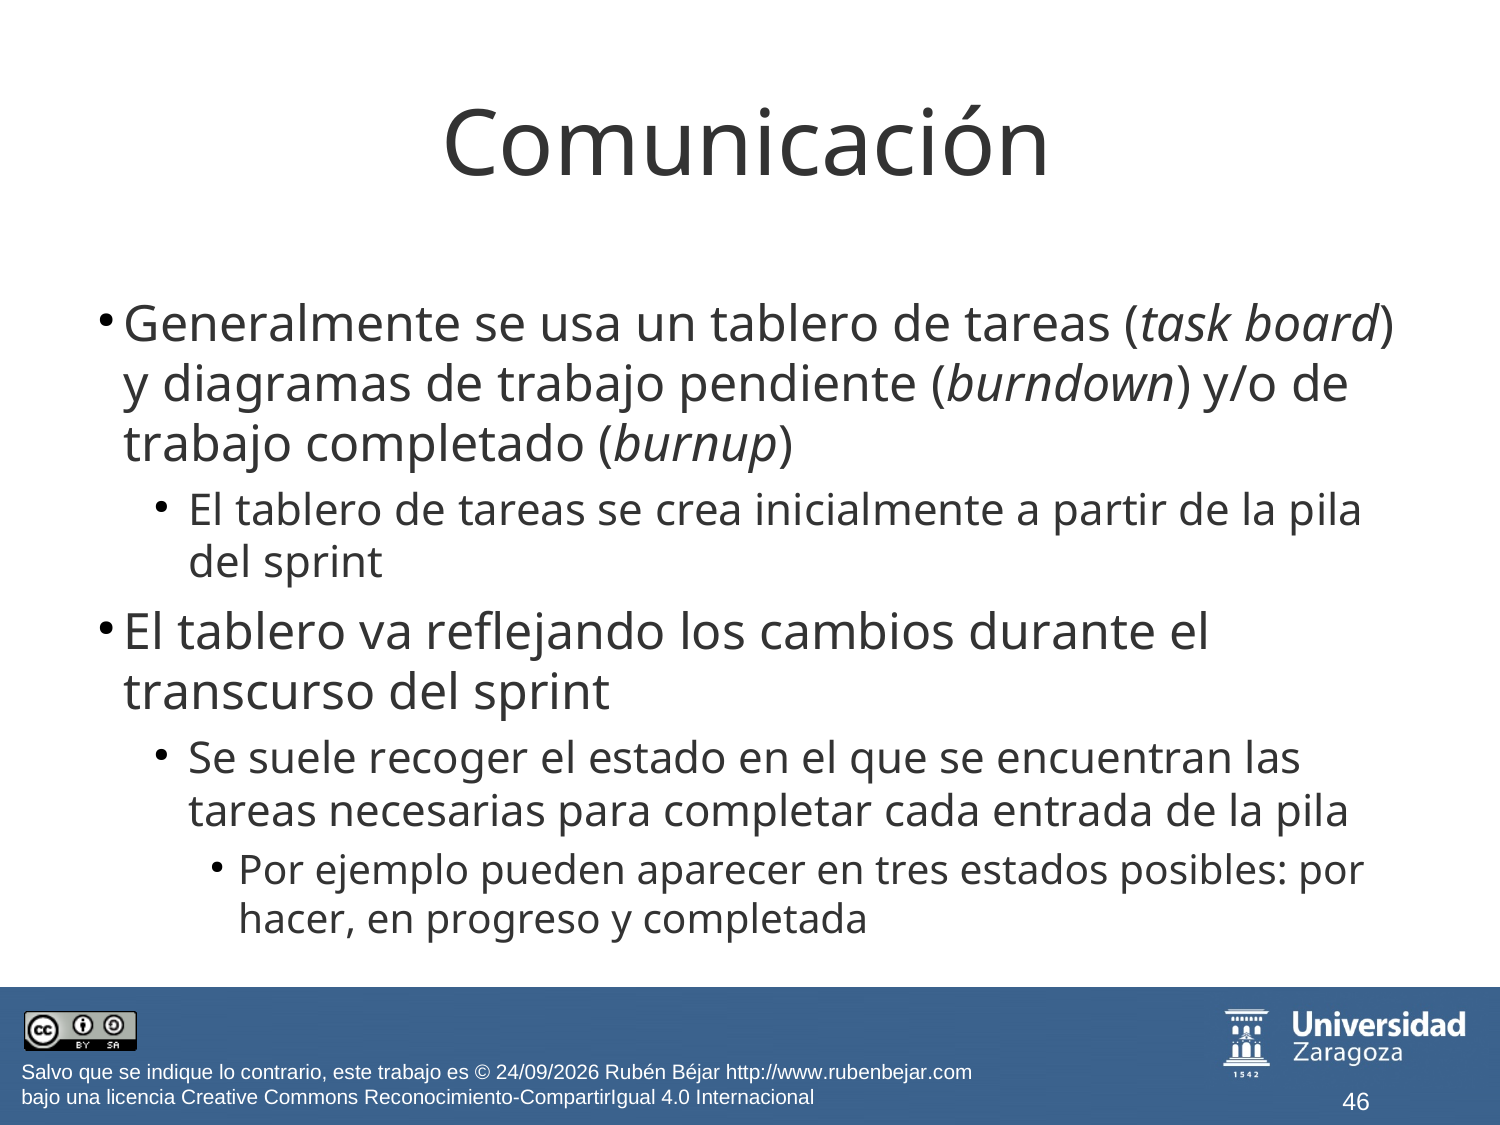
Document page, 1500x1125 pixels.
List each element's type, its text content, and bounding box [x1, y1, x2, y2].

list Generalmente se usa un tablero de tareas (task board) y diagramas de trabajo pendiente (burndown) y/o de trabajo completado (burnup) El tablero de tareas se crea inicialmente a partir de la pila del sprint El tablero va reflejando los cambios durante el transcurso del sprint Se suele recoger el estado en el que se encuentran las tareas necesarias para completar cada entrada de la pila Por ejemplo pueden aparecer en tres estados posibles: por hacer, en progreso y completada [82, 283, 1418, 957]
title Comunicación [74, 21, 1420, 257]
picture [0, 987, 1500, 1125]
